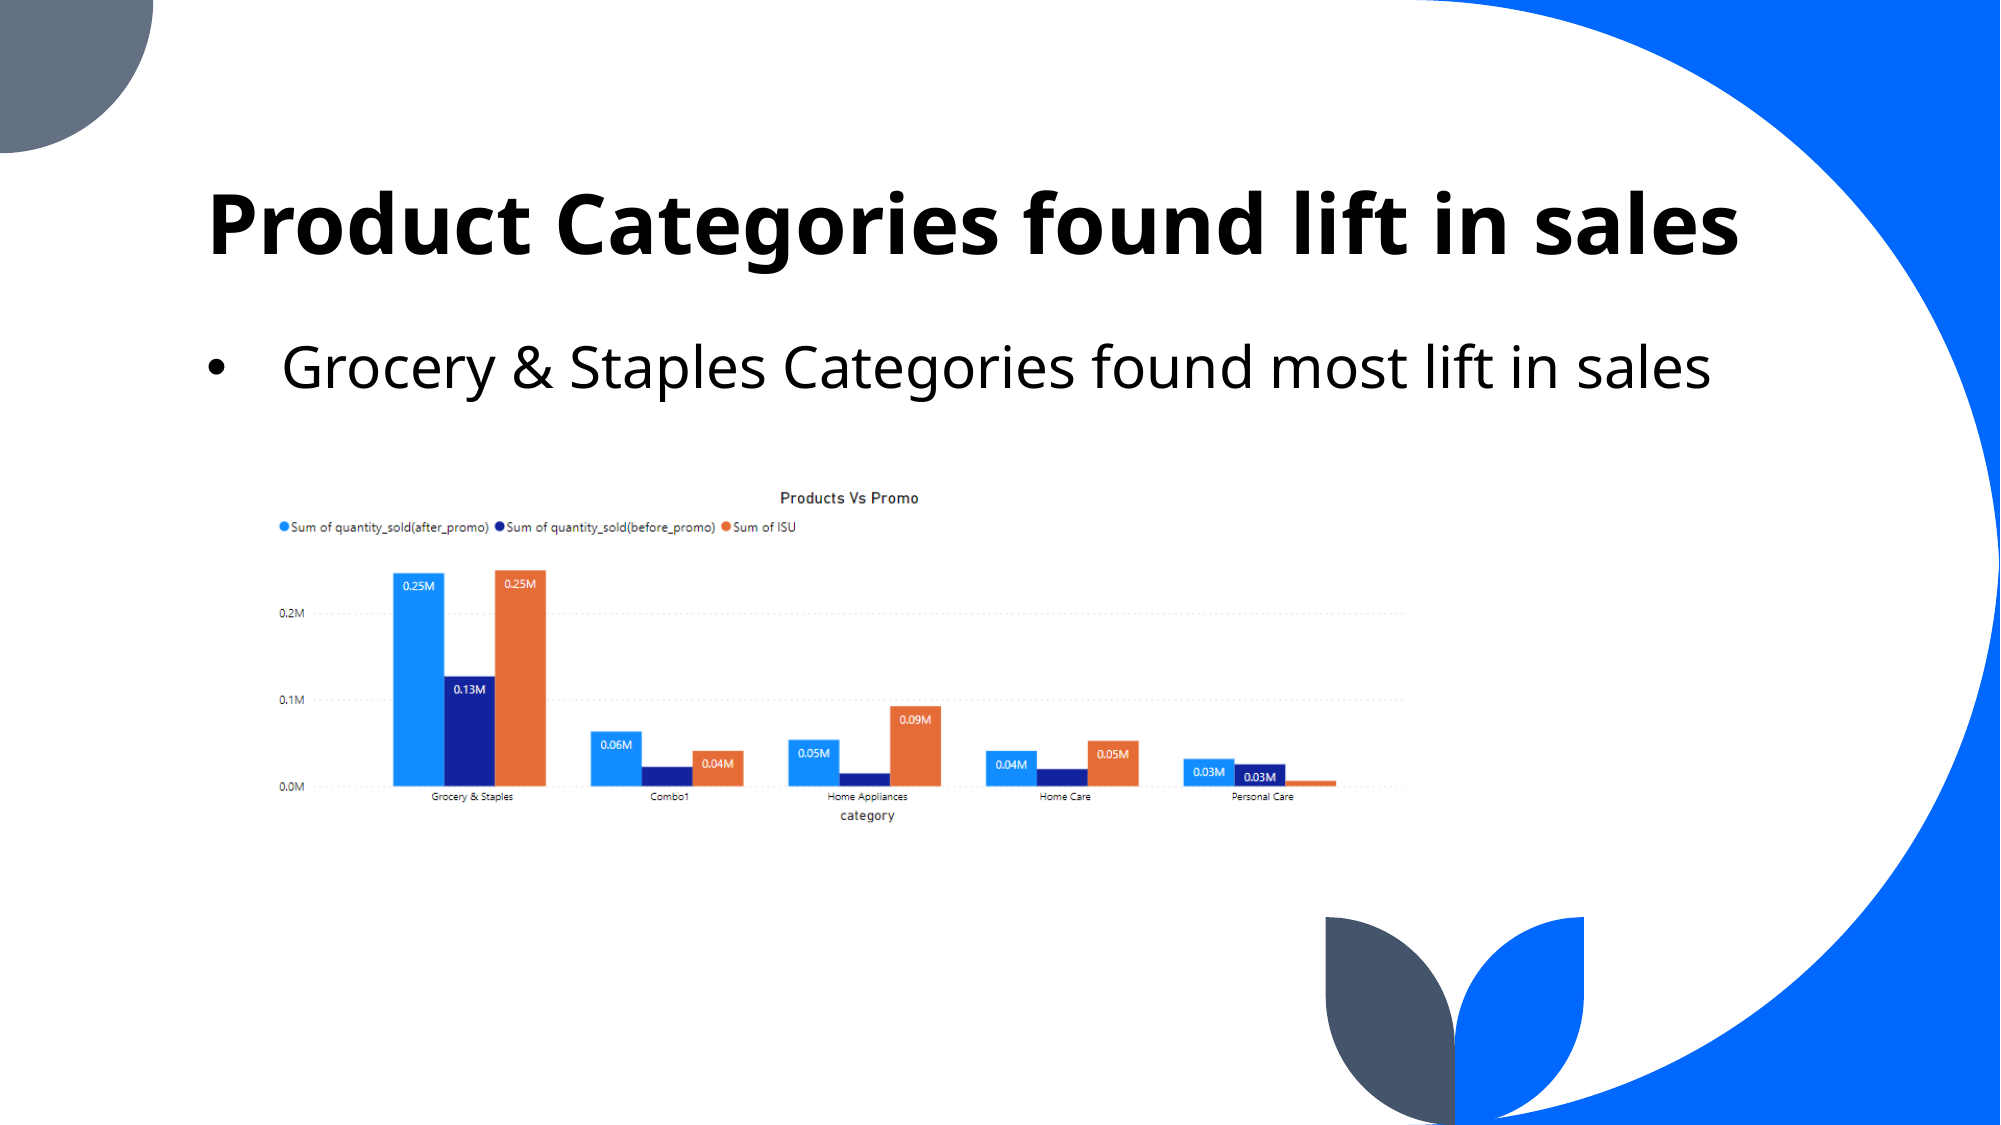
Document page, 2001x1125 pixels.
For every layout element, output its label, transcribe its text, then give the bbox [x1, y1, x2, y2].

picture [259, 471, 1406, 843]
title Product Categories found lift in sales [191, 62, 1796, 280]
list Grocery & Staples Categories found most lift in sales [191, 330, 1796, 884]
